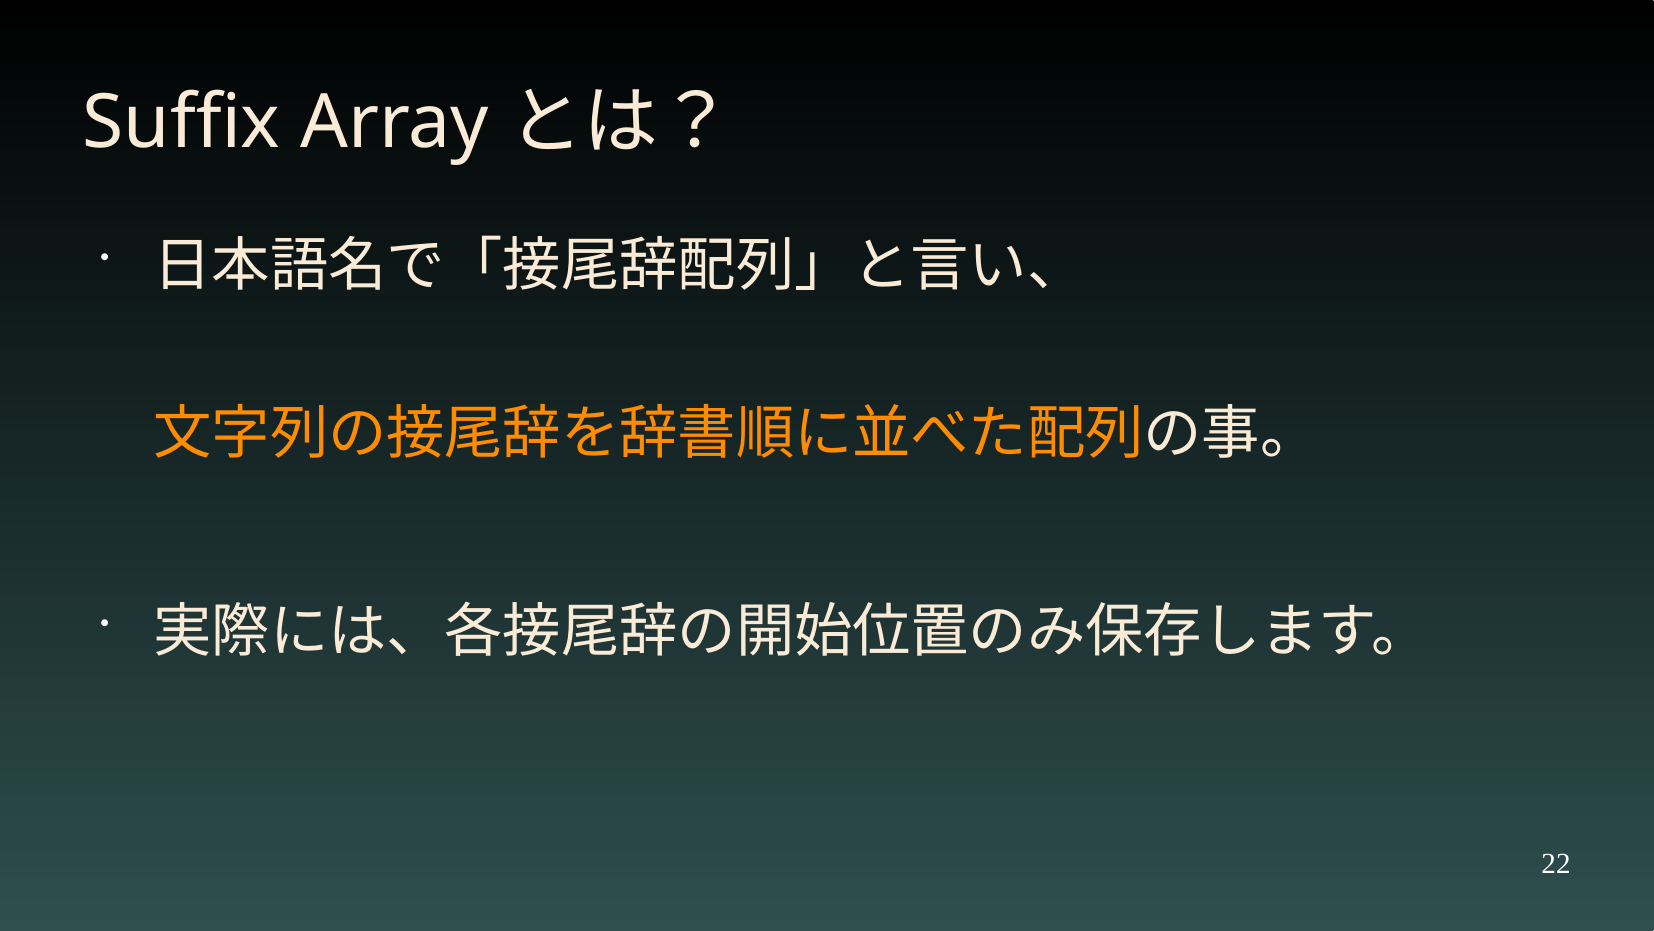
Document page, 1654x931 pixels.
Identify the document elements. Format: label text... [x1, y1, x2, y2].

title Suffix Array とは？ [82, 37, 745, 193]
list 日本語名で「接尾辞配列」と言い、 文字列の接尾辞を辞書順に並べた配列の事。 実際には、各接尾辞の開始位置のみ保存します。 [82, 217, 1571, 898]
